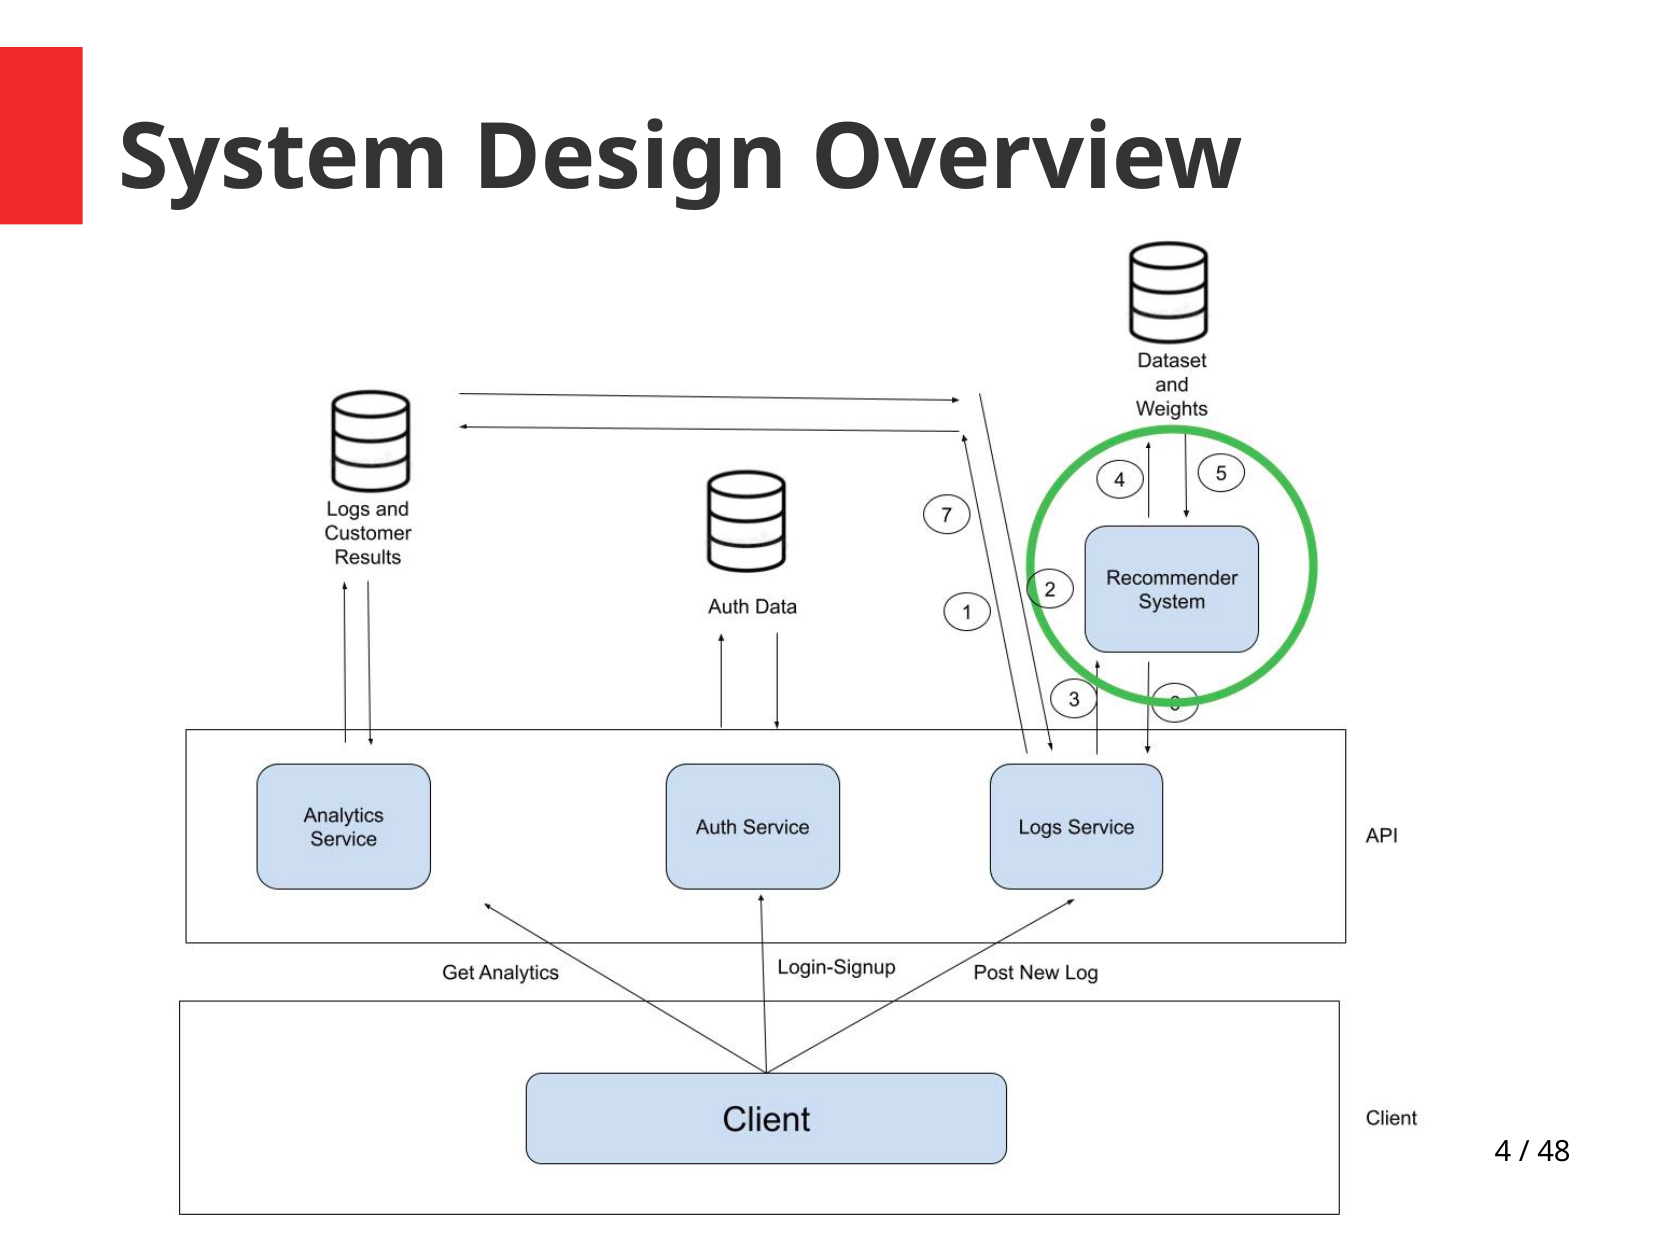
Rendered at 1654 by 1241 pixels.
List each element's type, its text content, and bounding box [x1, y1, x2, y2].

title System Design Overview [118, 49, 1571, 257]
picture [150, 224, 1426, 1231]
